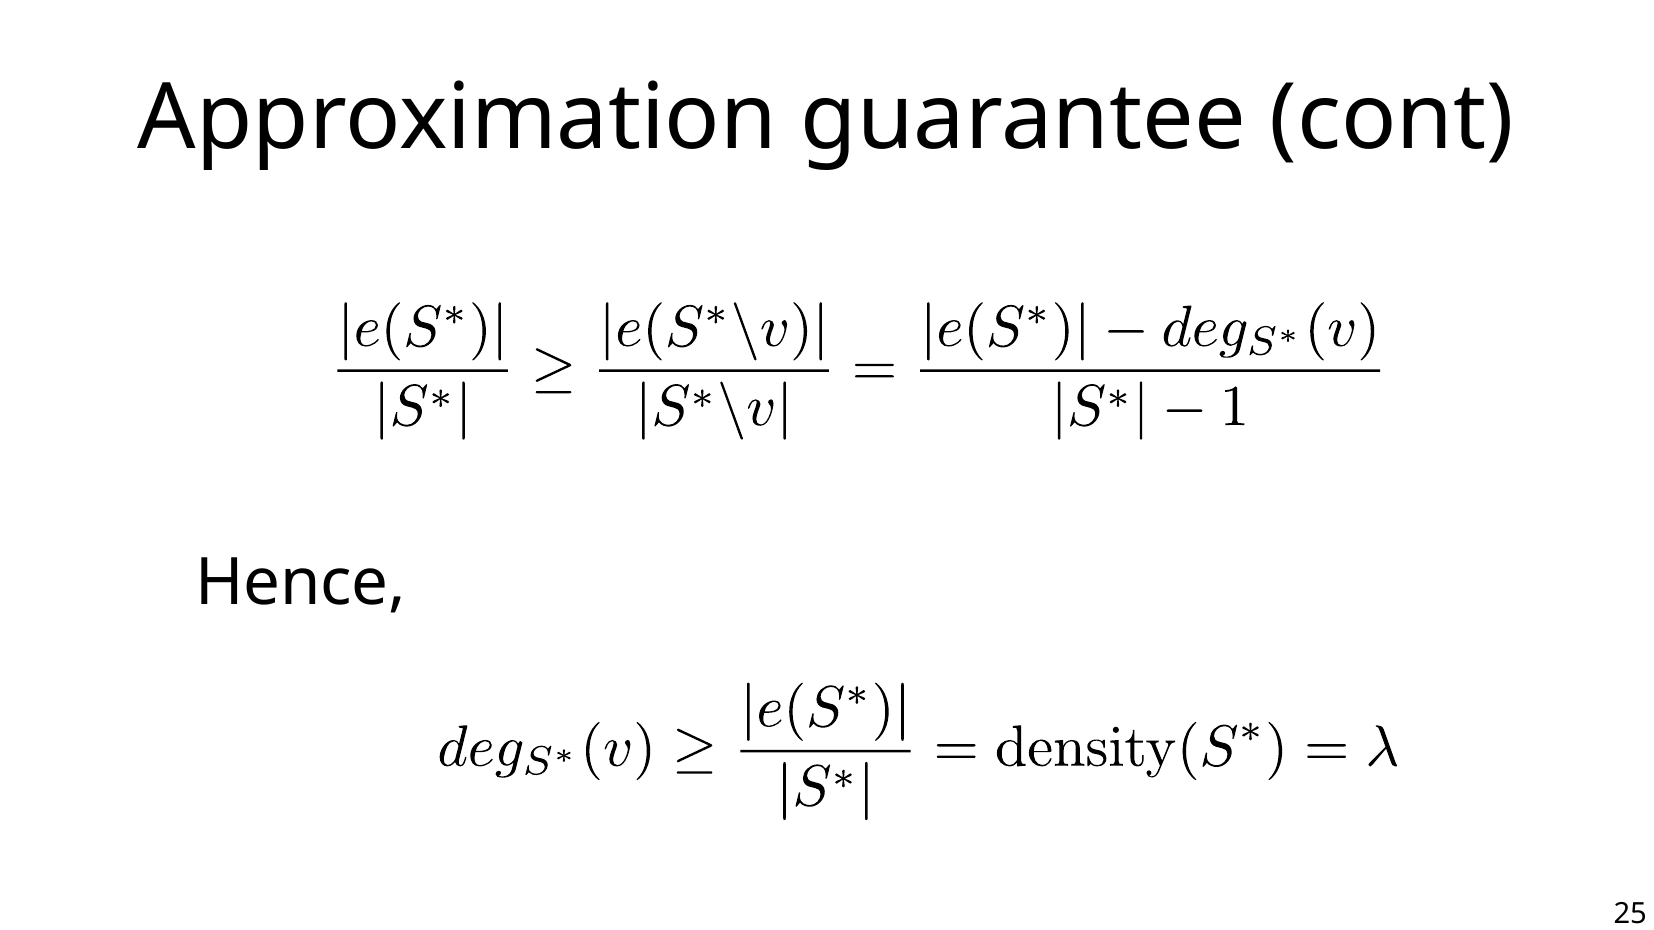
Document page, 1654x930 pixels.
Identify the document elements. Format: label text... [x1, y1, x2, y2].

title Approximation guarantee (cont) [82, 1, 1571, 225]
text_box [437, 682, 1400, 821]
text_box [337, 302, 1381, 440]
text_box Hence, [195, 535, 794, 625]
